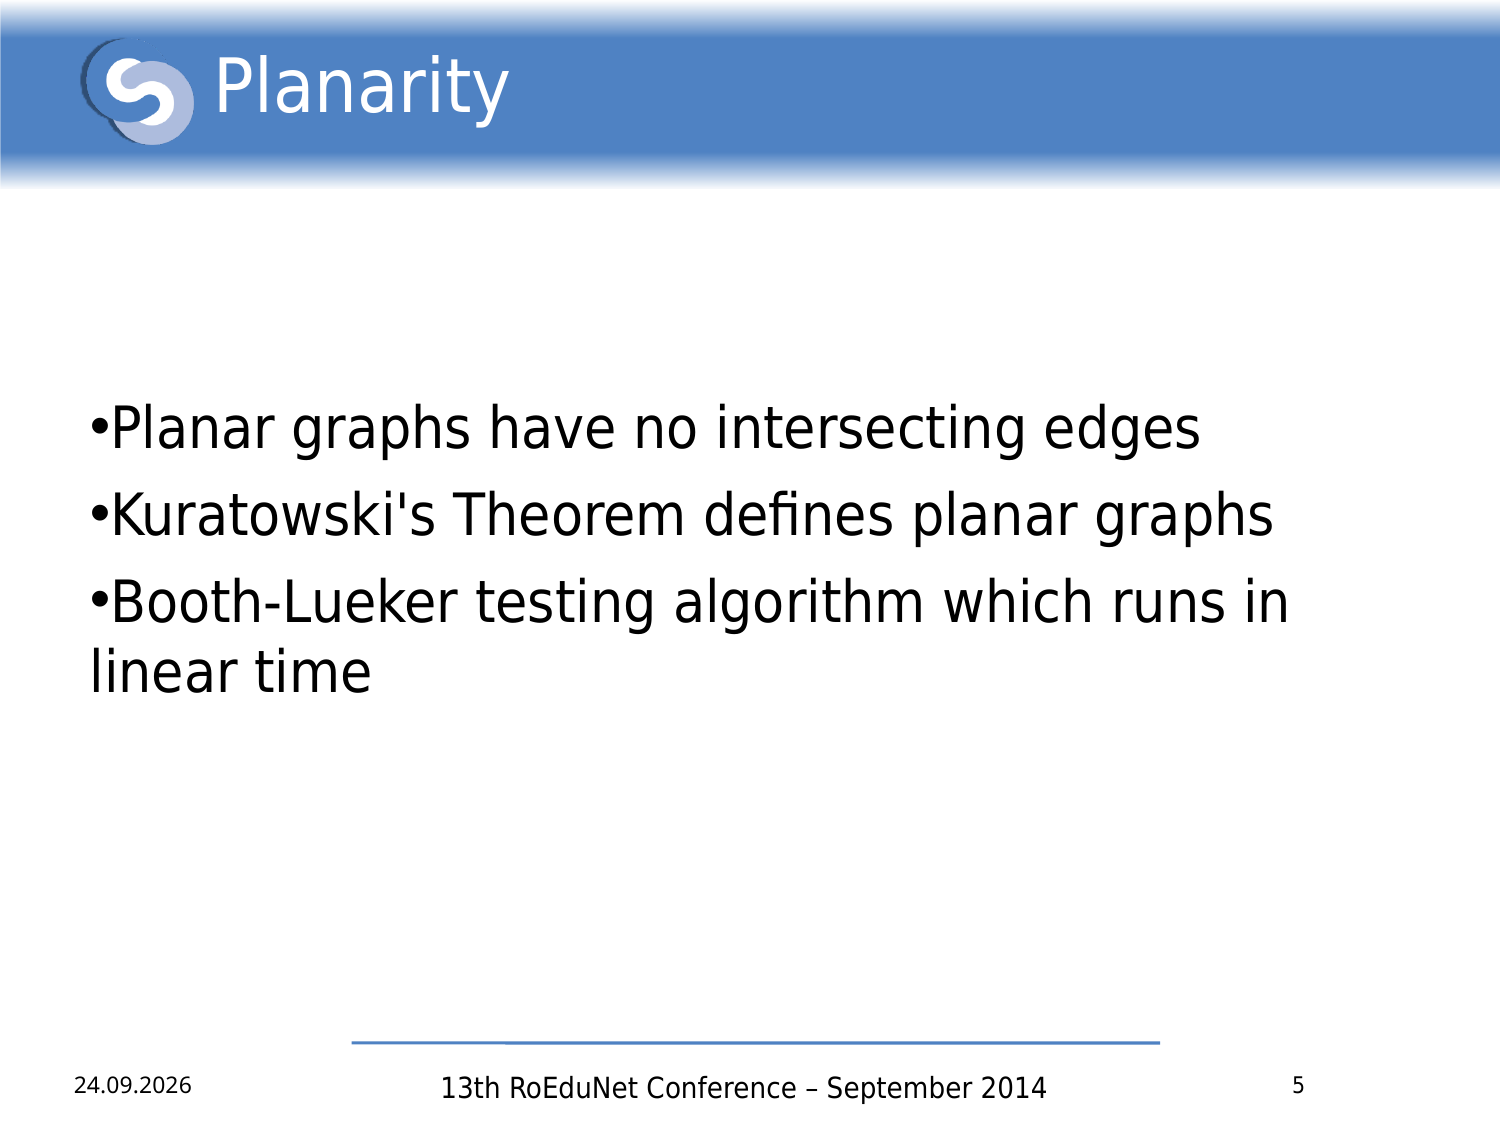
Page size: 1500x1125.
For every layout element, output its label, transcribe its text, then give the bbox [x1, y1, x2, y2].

list Planar graphs have no intersecting edges Kuratowski's Theorem defines planar graphs Booth-Lueker testing algorithm which runs in linear time [75, 213, 1426, 882]
title Planarity [199, 11, 1425, 155]
text_box 12.09.2014 [59, 1062, 245, 1109]
text_box 13th RoEduNet Conference – September 2014 [421, 1061, 1067, 1108]
picture [0, 0, 1500, 189]
text_box <number> [1277, 1061, 1426, 1108]
